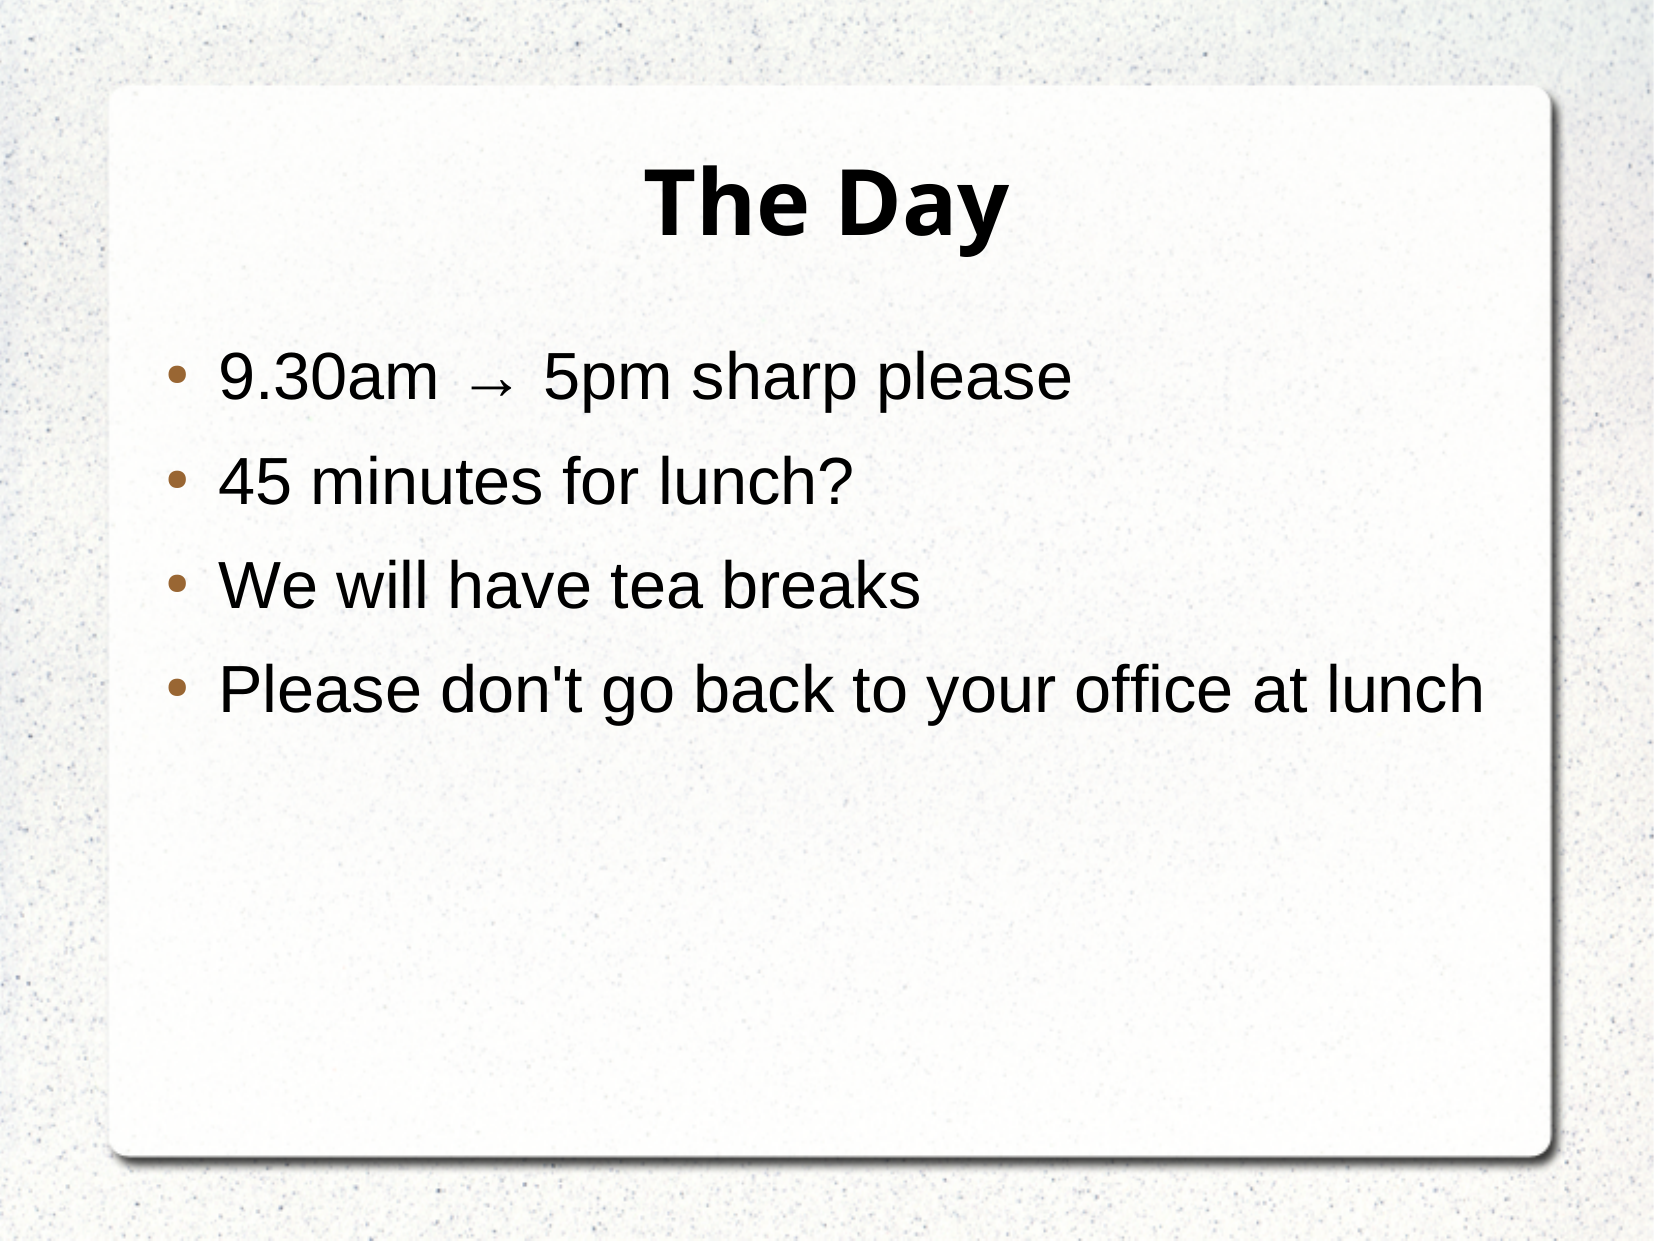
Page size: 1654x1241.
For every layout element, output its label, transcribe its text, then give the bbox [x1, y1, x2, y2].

list 9.30am → 5pm sharp please 45 minutes for lunch? We will have tea breaks Please don't go back to your office at lunch [147, 339, 1506, 975]
picture [0, 0, 1654, 1241]
title The Day [118, 96, 1536, 304]
